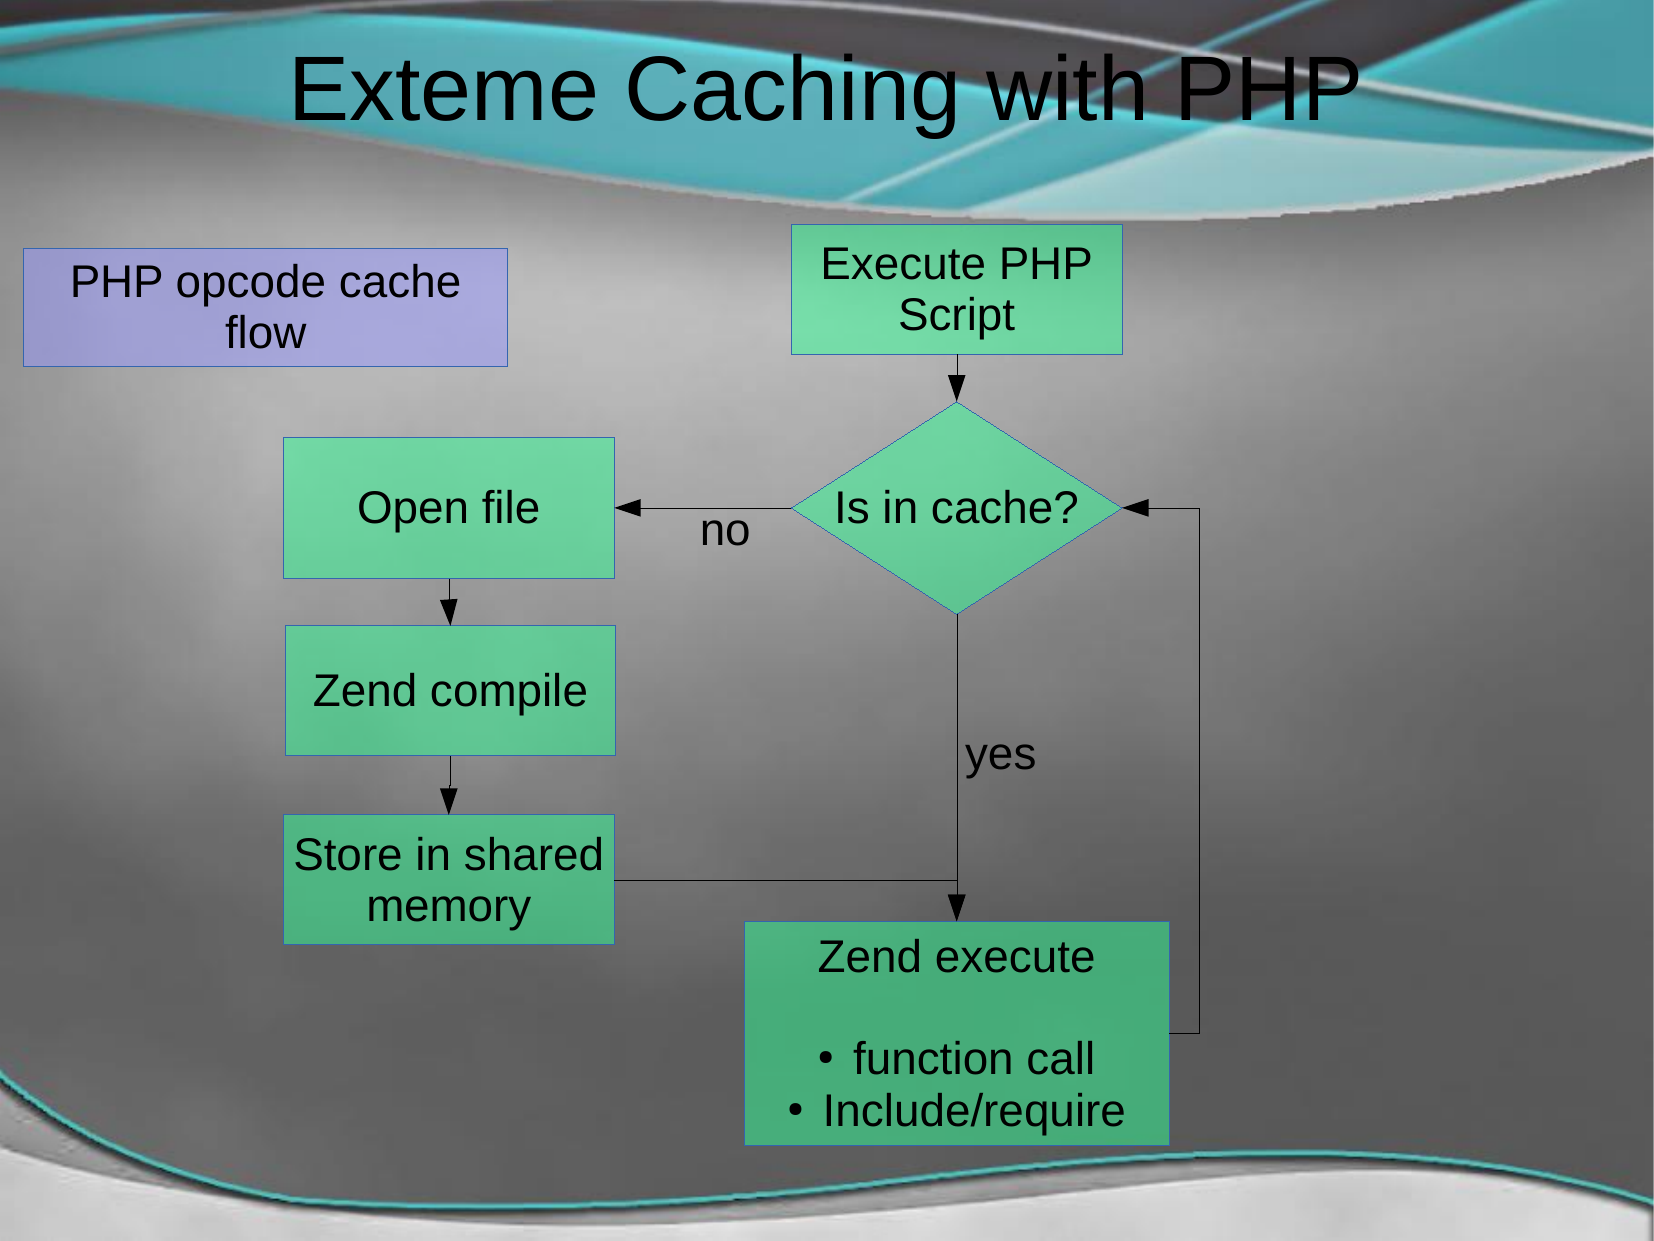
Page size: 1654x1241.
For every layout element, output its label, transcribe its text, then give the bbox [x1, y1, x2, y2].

title Exteme Caching with PHP [0, 0, 1654, 178]
text_box yes [950, 720, 1052, 787]
text_box no [685, 496, 766, 563]
text_box Open file [283, 437, 615, 579]
text_box Zend execute function call Include/require [744, 921, 1170, 1146]
text_box Zend compile [285, 625, 616, 756]
text_box Is in cache? [791, 401, 1122, 615]
text_box PHP opcode cache flow [23, 248, 508, 367]
text_box Store in shared memory [283, 814, 615, 945]
text_box Execute PHP Script [791, 224, 1123, 355]
picture [0, 178, 1654, 1241]
